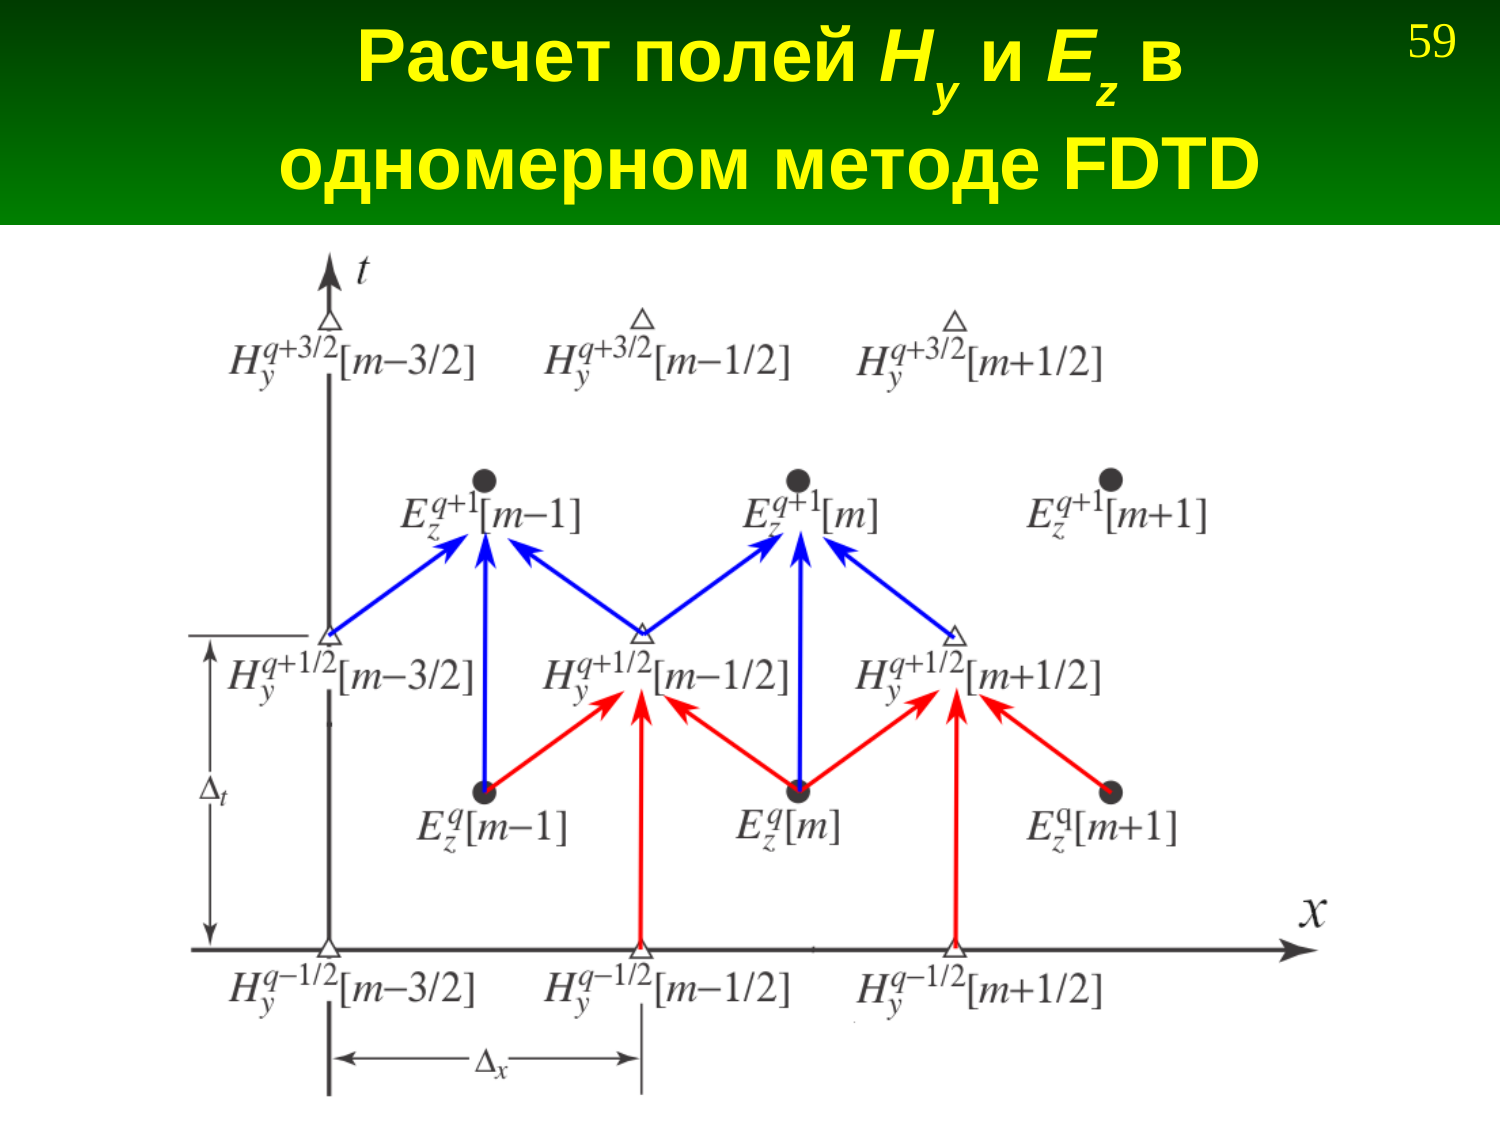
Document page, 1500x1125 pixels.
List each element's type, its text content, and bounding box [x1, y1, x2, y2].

title Расчет полей Hy и Ez в одномерном методе FDTD [100, 0, 1441, 213]
picture [153, 230, 1347, 1110]
